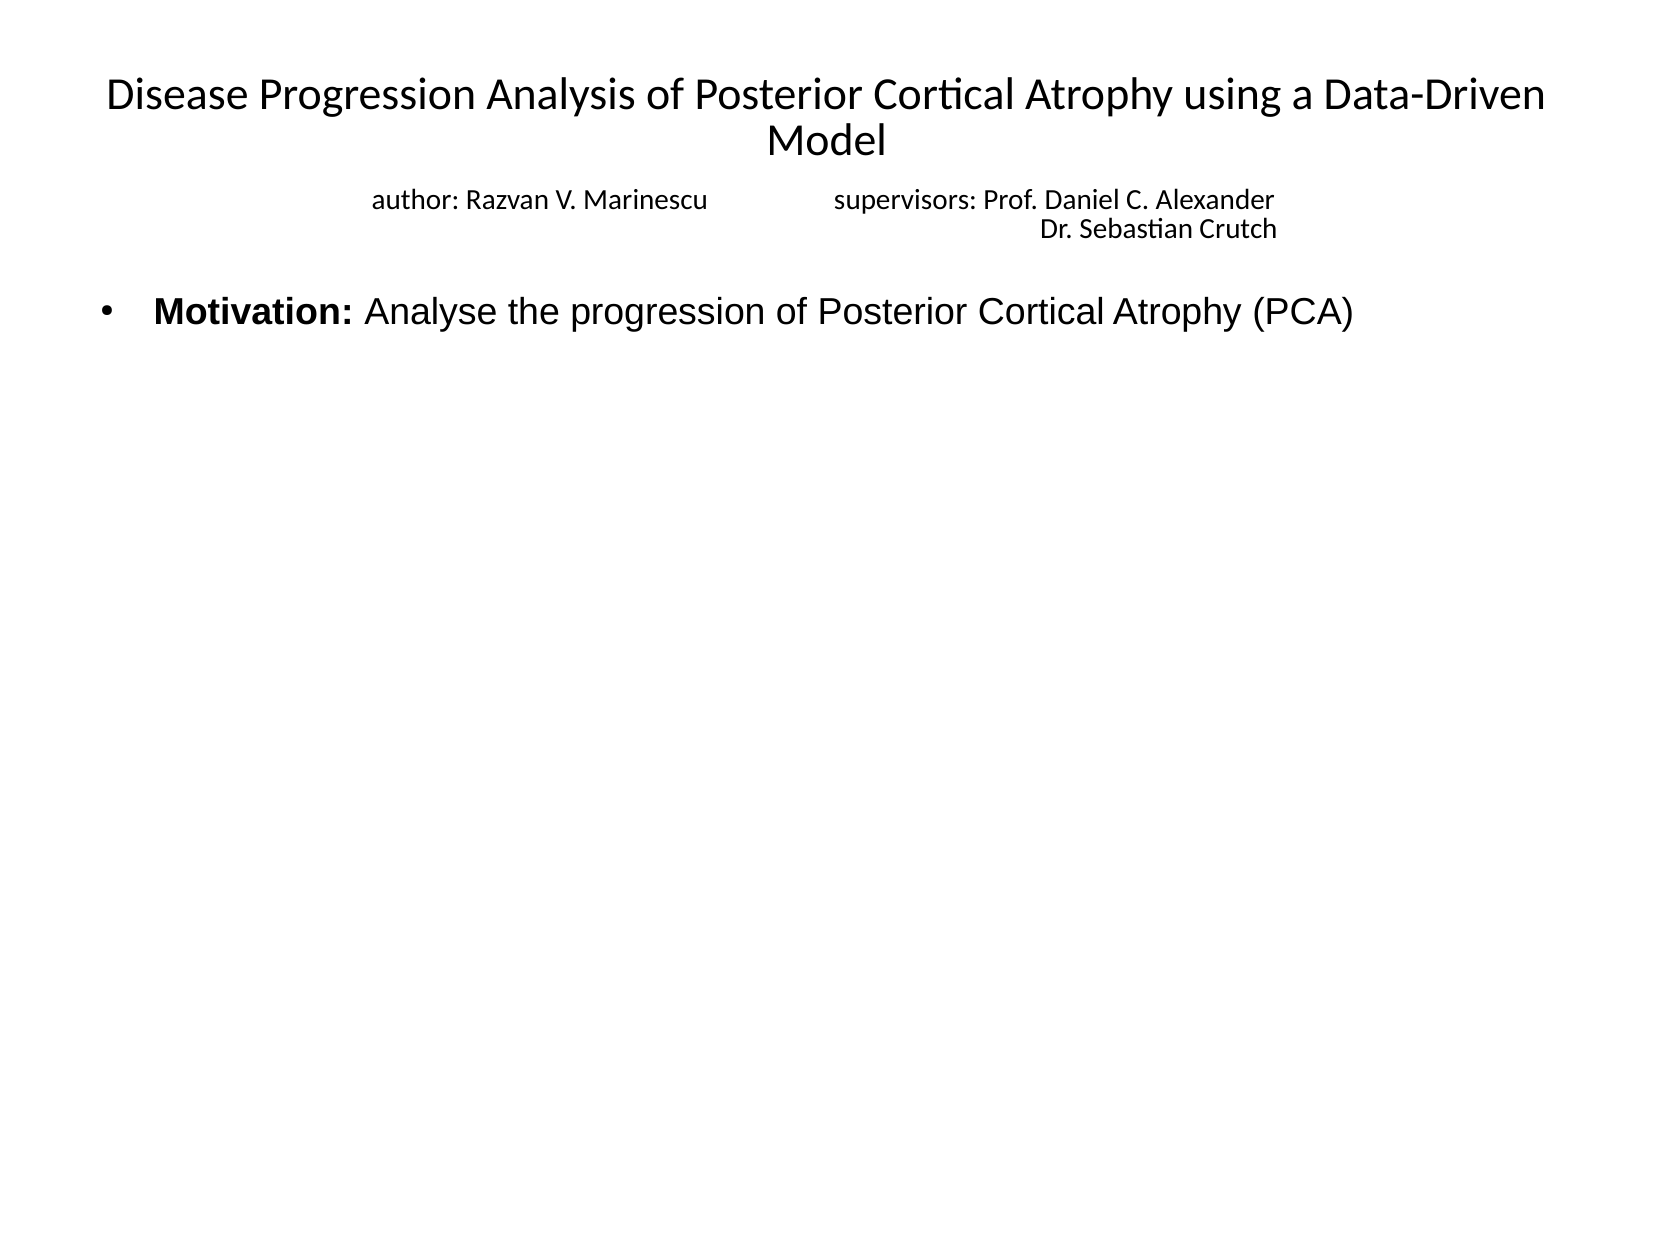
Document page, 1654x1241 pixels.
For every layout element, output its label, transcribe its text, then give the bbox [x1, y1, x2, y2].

title Disease Progression Analysis of Posterior Cortical Atrophy using a Data-Driven Model author: Razvan V. Marinescu supervisors: Prof. Daniel C. Alexander Dr. Sebastian Crutch [82, 49, 1571, 272]
list Motivation: Analyse the progression of Posterior Cortical Atrophy (PCA) [82, 290, 1571, 1010]
